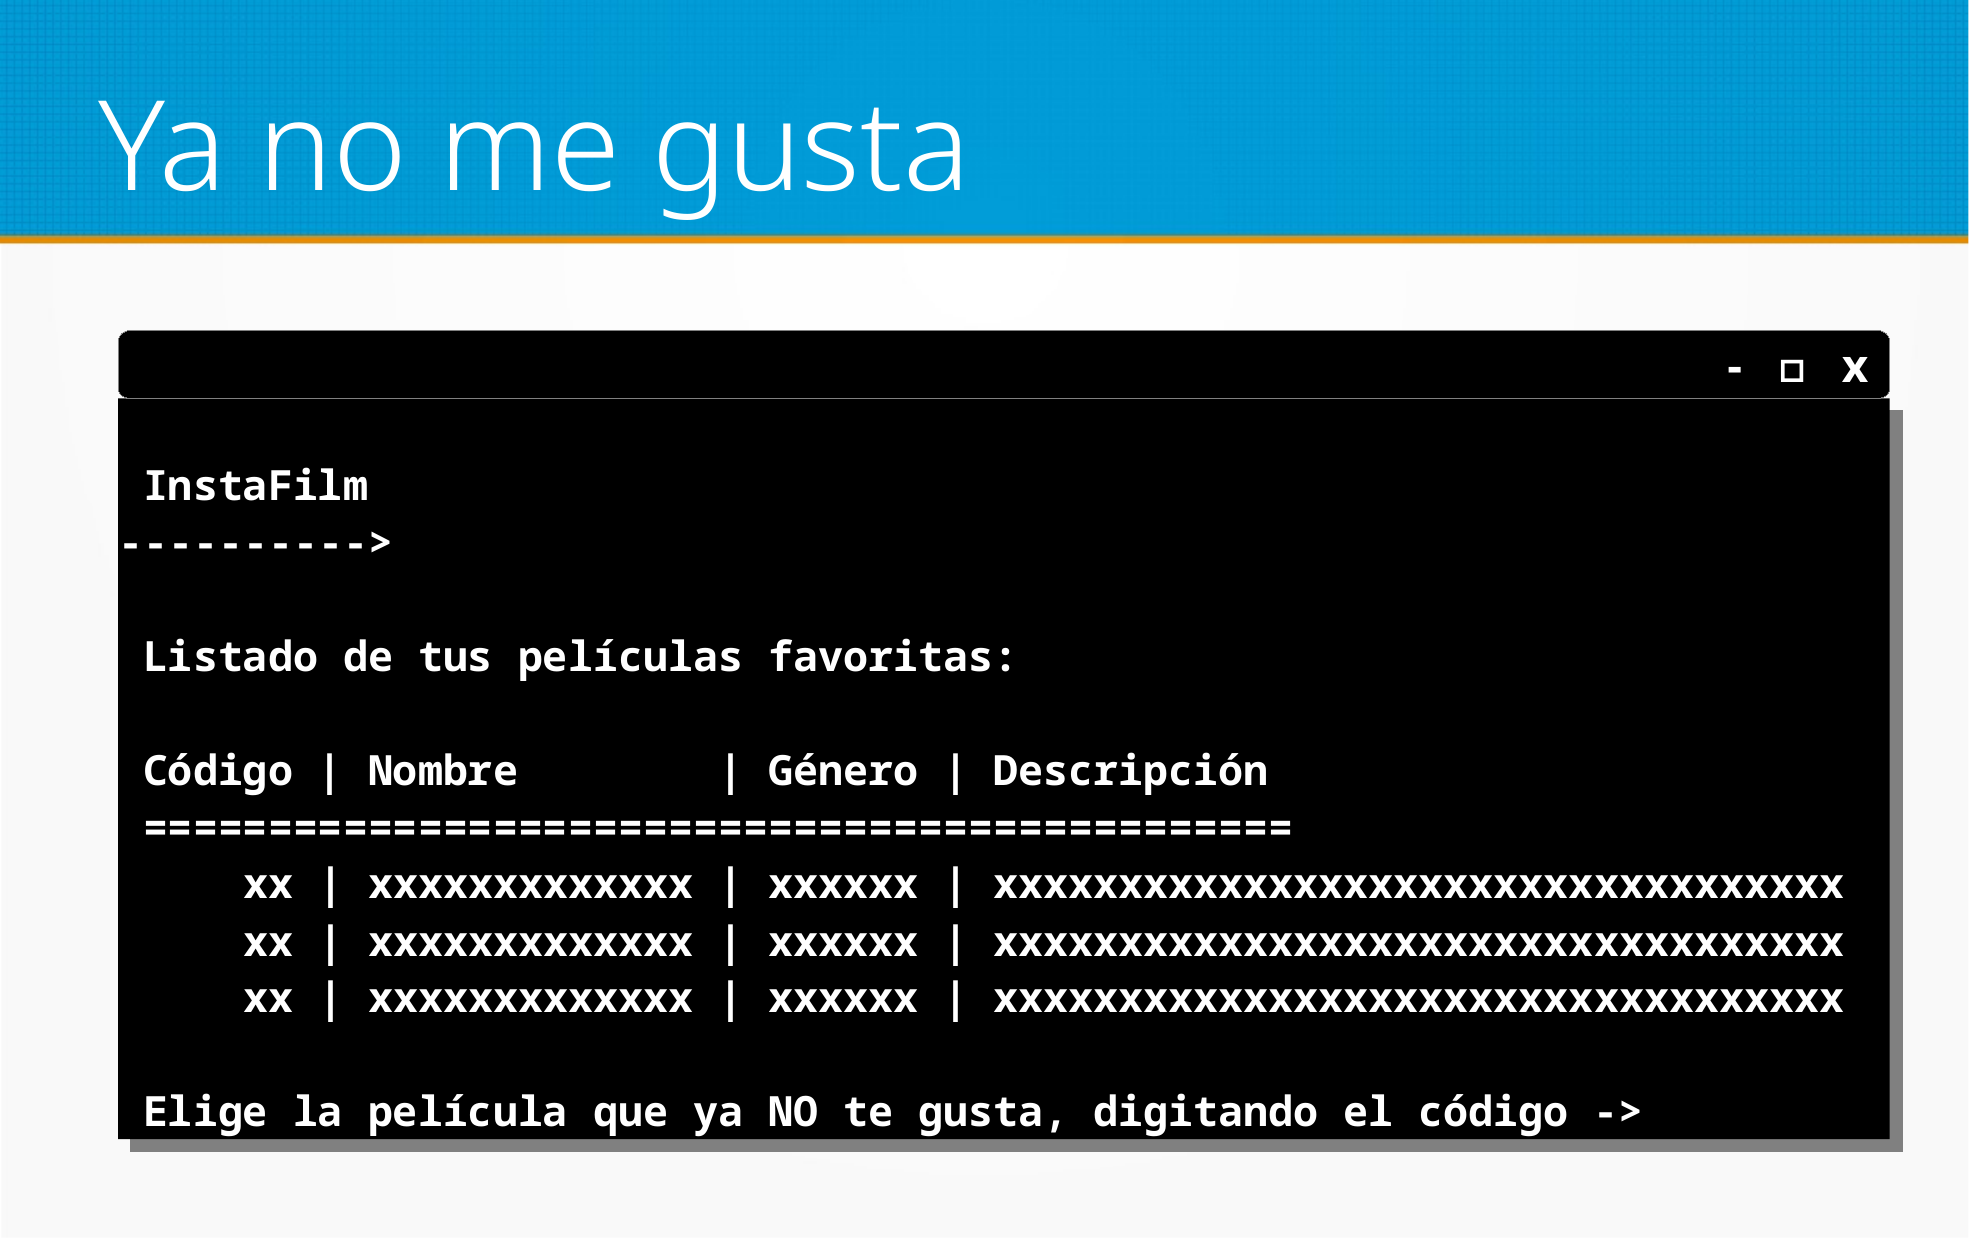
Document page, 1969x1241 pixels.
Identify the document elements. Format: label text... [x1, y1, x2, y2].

text_box InstaFilm ----------> Listado de tus películas favoritas: Código | Nombre | Género | Descripción ============================================== xx | xxxxxxxxxxxxx | xxxxxx | xxxxxxxxxxxxxxxxxxxxxxxxxxxxxxxxxx xx | xxxxxxxxxxxxx | xxxxxx | xxxxxxxxxxxxxxxxxxxxxxxxxxxxxxxxxx xx | xxxxxxxxxxxxx | xxxxxx | xxxxxxxxxxxxxxxxxxxxxxxxxxxxxxxxxx Elige la película que ya NO te gusta, digitando el código -> [118, 398, 1890, 1123]
picture [0, 233, 1969, 1241]
text_box - □ x [118, 330, 1890, 399]
title Ya no me gusta [98, 19, 1870, 227]
